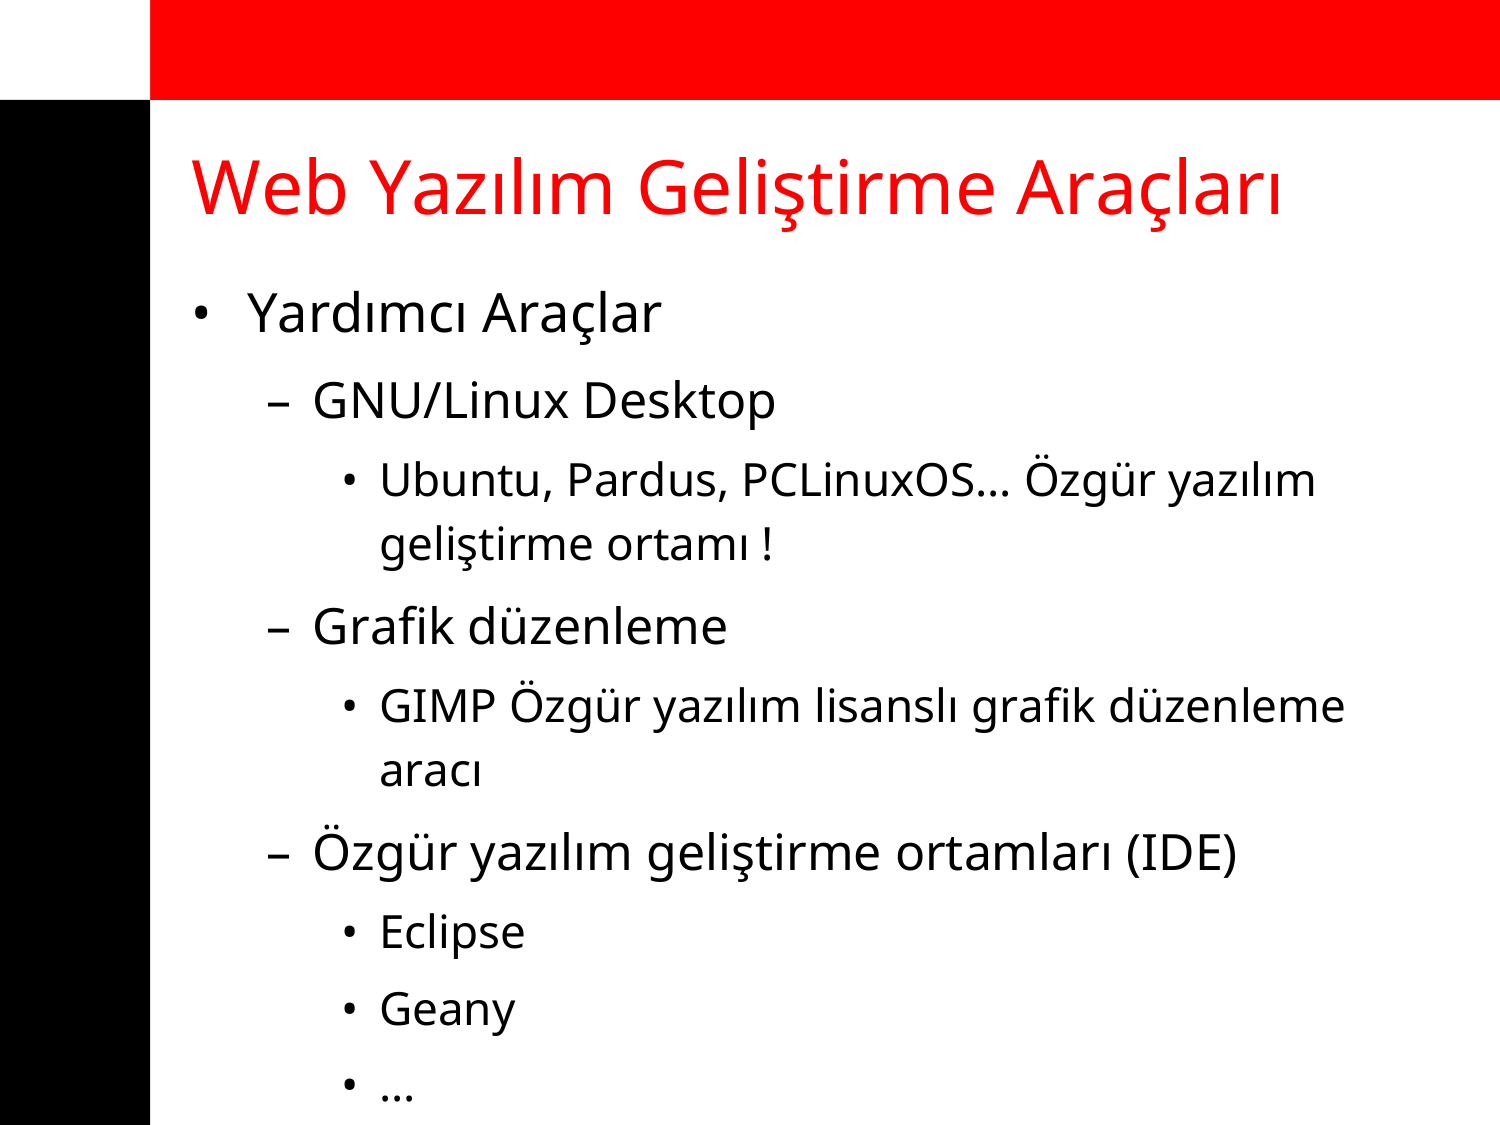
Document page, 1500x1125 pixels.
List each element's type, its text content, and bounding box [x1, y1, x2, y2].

title Web Yazılım Geliştirme Araçları [177, 103, 1388, 265]
list Yardımcı Araçlar GNU/Linux Desktop Ubuntu, Pardus, PCLinuxOS... Özgür yazılım geliştirme ortamı ! Grafik düzenleme GIMP Özgür yazılım lisanslı grafik düzenleme aracı Özgür yazılım geliştirme ortamları (IDE) Eclipse Geany ... [177, 265, 1447, 1040]
